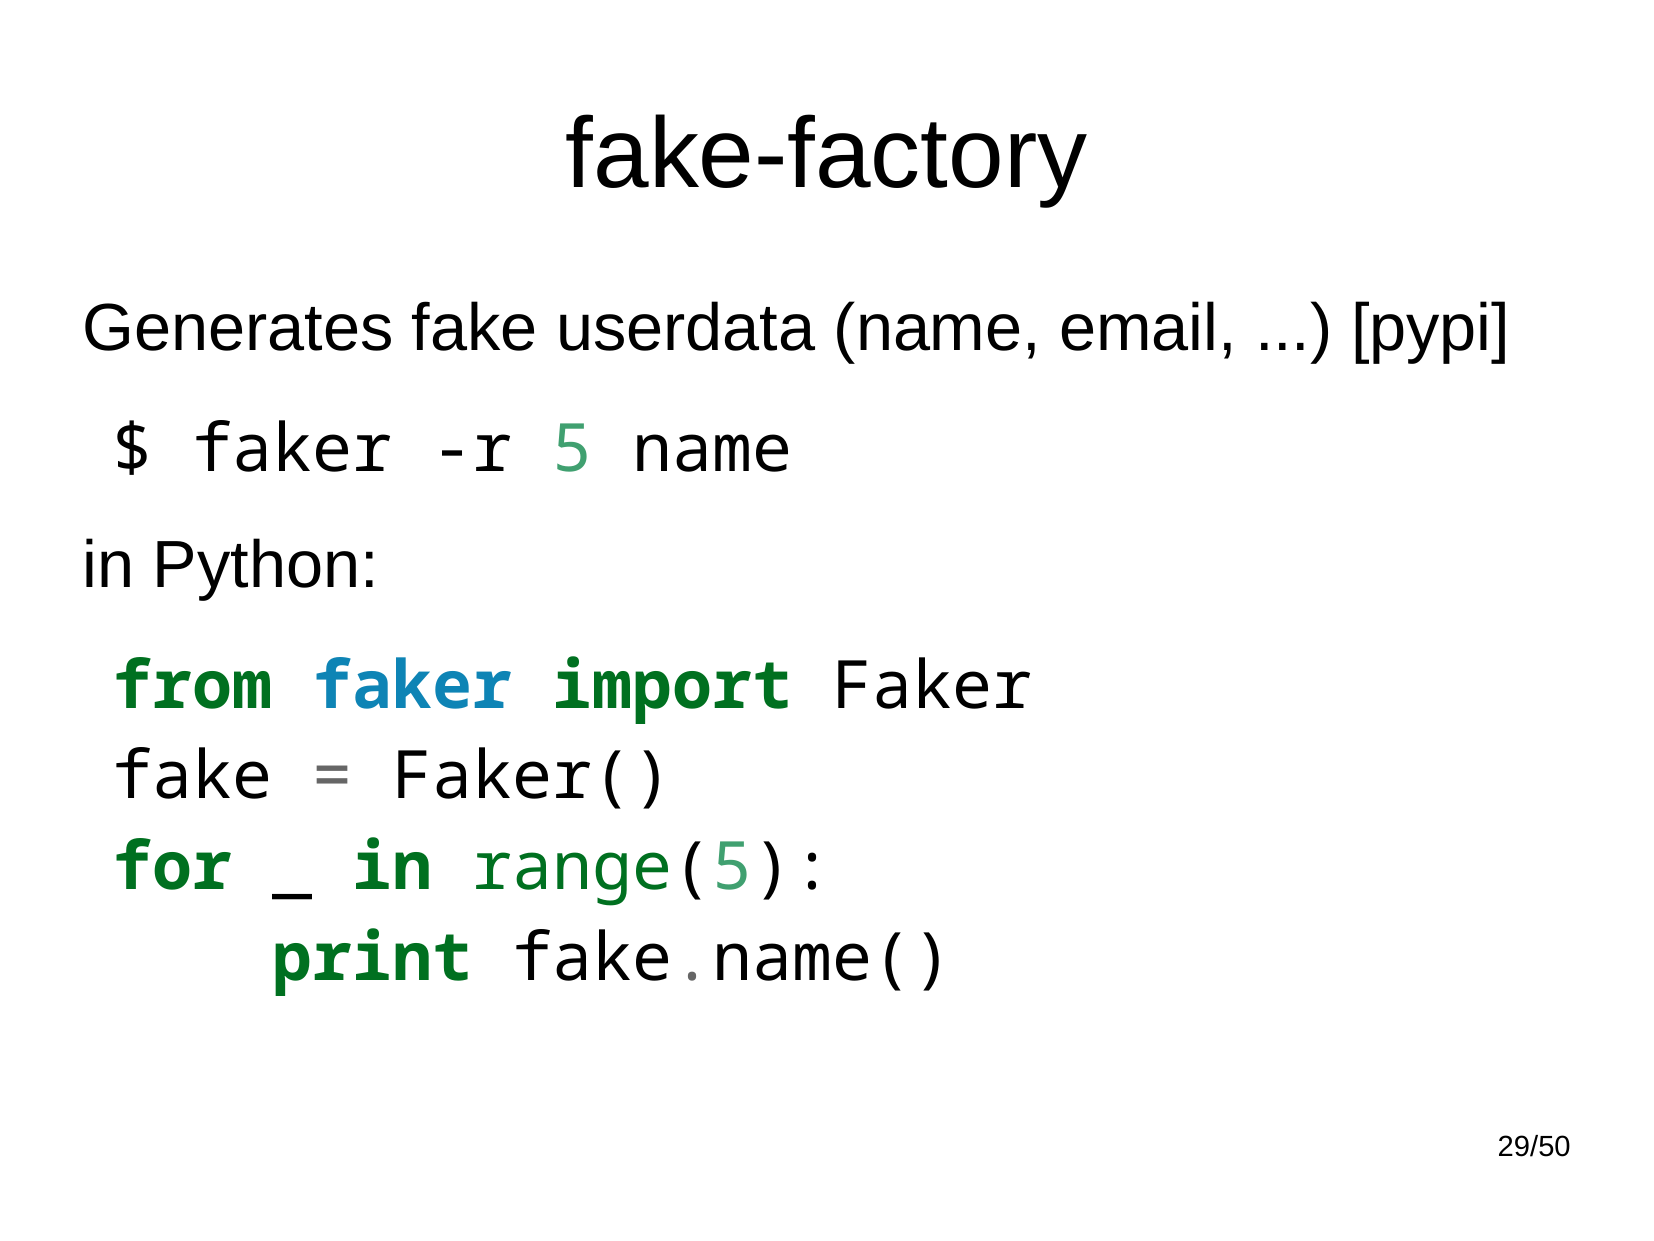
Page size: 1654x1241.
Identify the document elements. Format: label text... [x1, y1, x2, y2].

list Generates fake userdata (name, email, ...) [pypi] $ faker -r 5 name in Python: from faker import Faker fake = Faker() for _ in range(5): print fake.name() [82, 290, 1571, 1010]
title fake-factory [82, 97, 1571, 209]
